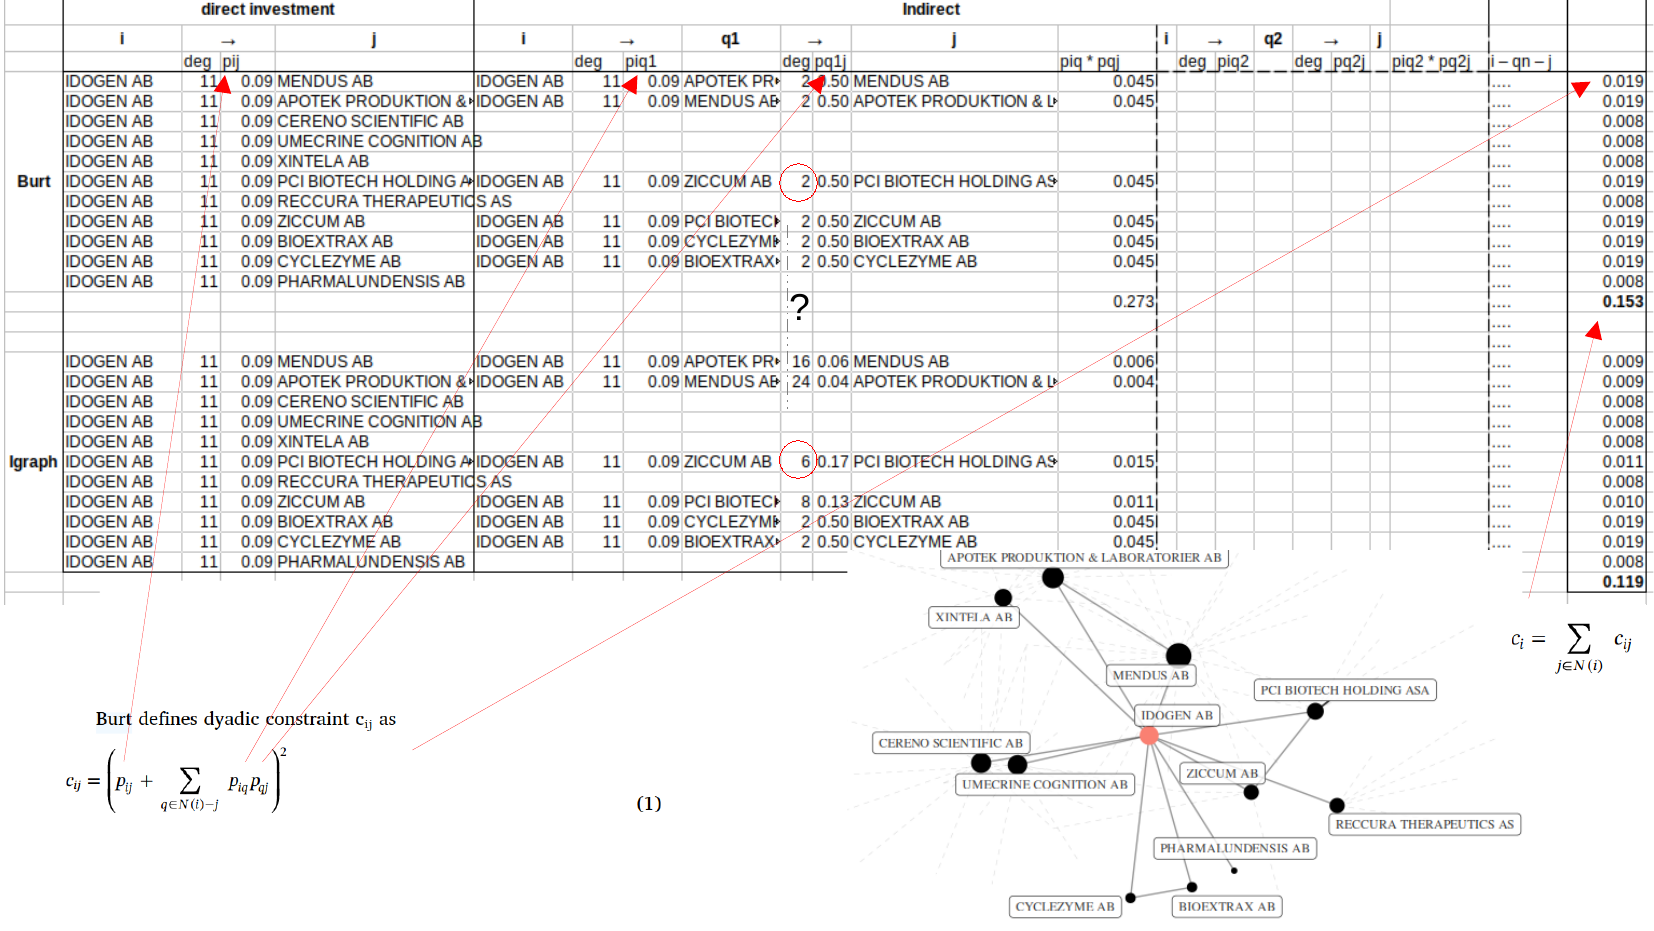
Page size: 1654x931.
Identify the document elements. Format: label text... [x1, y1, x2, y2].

text_box ? [774, 278, 850, 336]
picture [4, 0, 1654, 926]
picture [47, 690, 667, 826]
text_box [779, 440, 818, 479]
text_box [779, 163, 818, 202]
